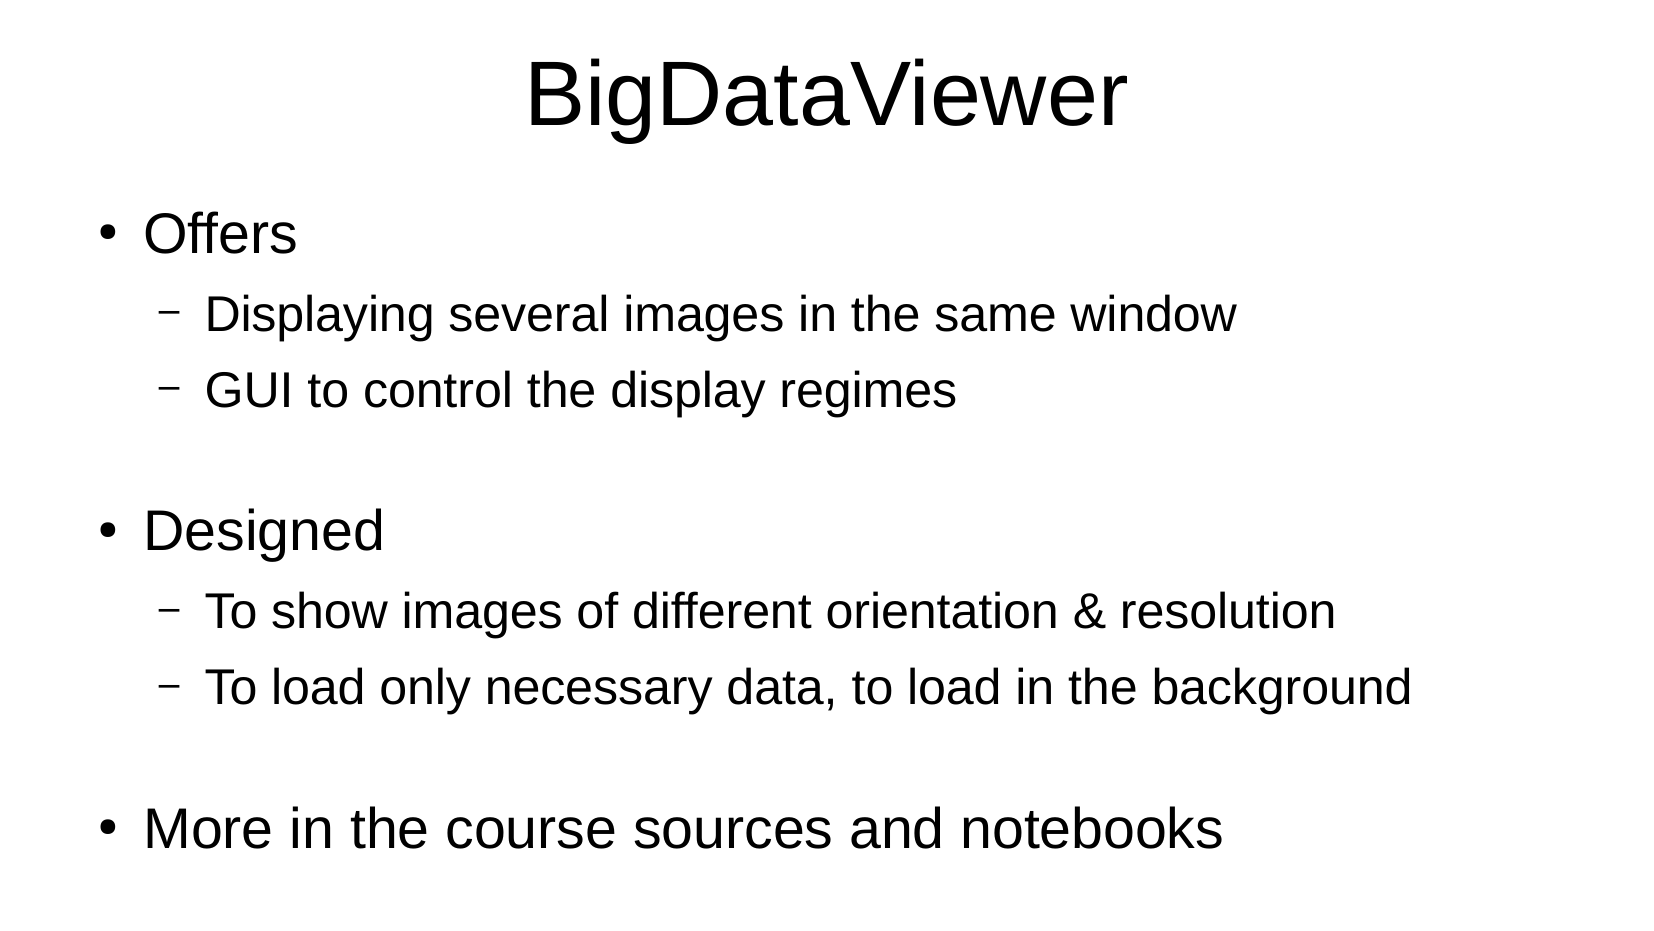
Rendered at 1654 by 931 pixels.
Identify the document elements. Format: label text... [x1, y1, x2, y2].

title BigDataViewer [82, 37, 1571, 151]
list Offers Displaying several images in the same window GUI to control the display regimes Designed To show images of different orientation & resolution To load only necessary data, to load in the background More in the course sources and notebooks [82, 201, 1571, 869]
